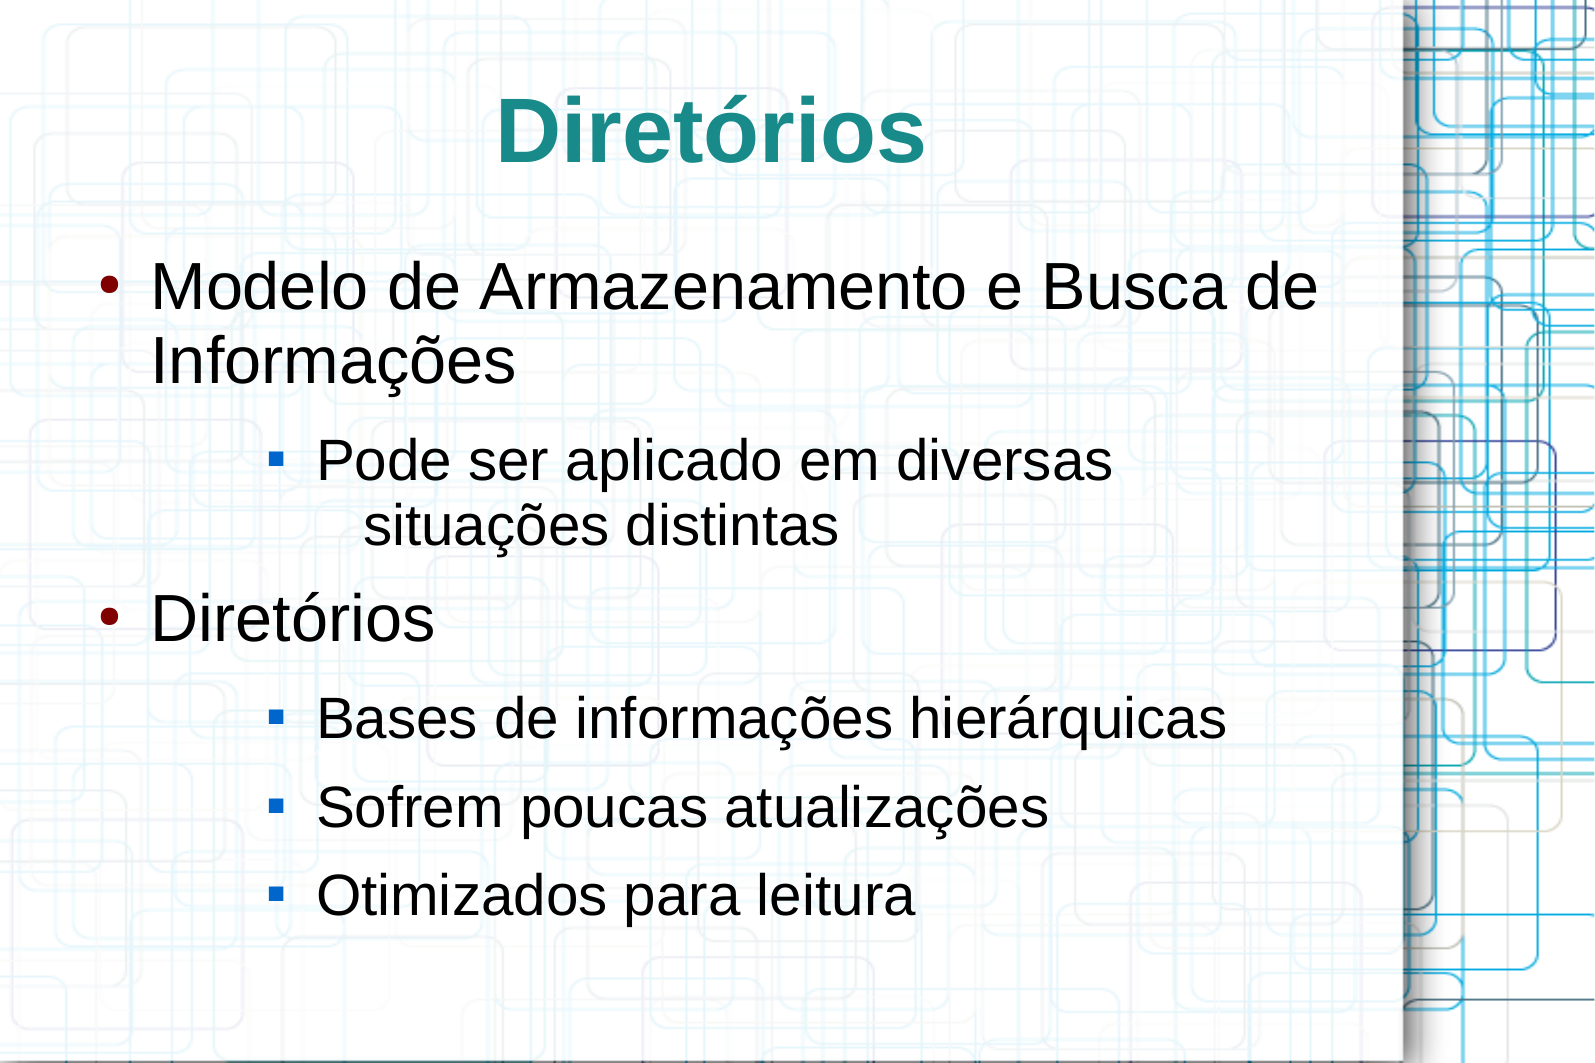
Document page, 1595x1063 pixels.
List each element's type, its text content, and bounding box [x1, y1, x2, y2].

picture [0, 0, 1595, 1063]
title Diretórios [56, 42, 1367, 220]
list Modelo de Armazenamento e Busca de Informações Pode ser aplicado em diversas situações distintas Diretórios Bases de informações hierárquicas Sofrem poucas atualizações Otimizados para leitura [79, 248, 1367, 951]
